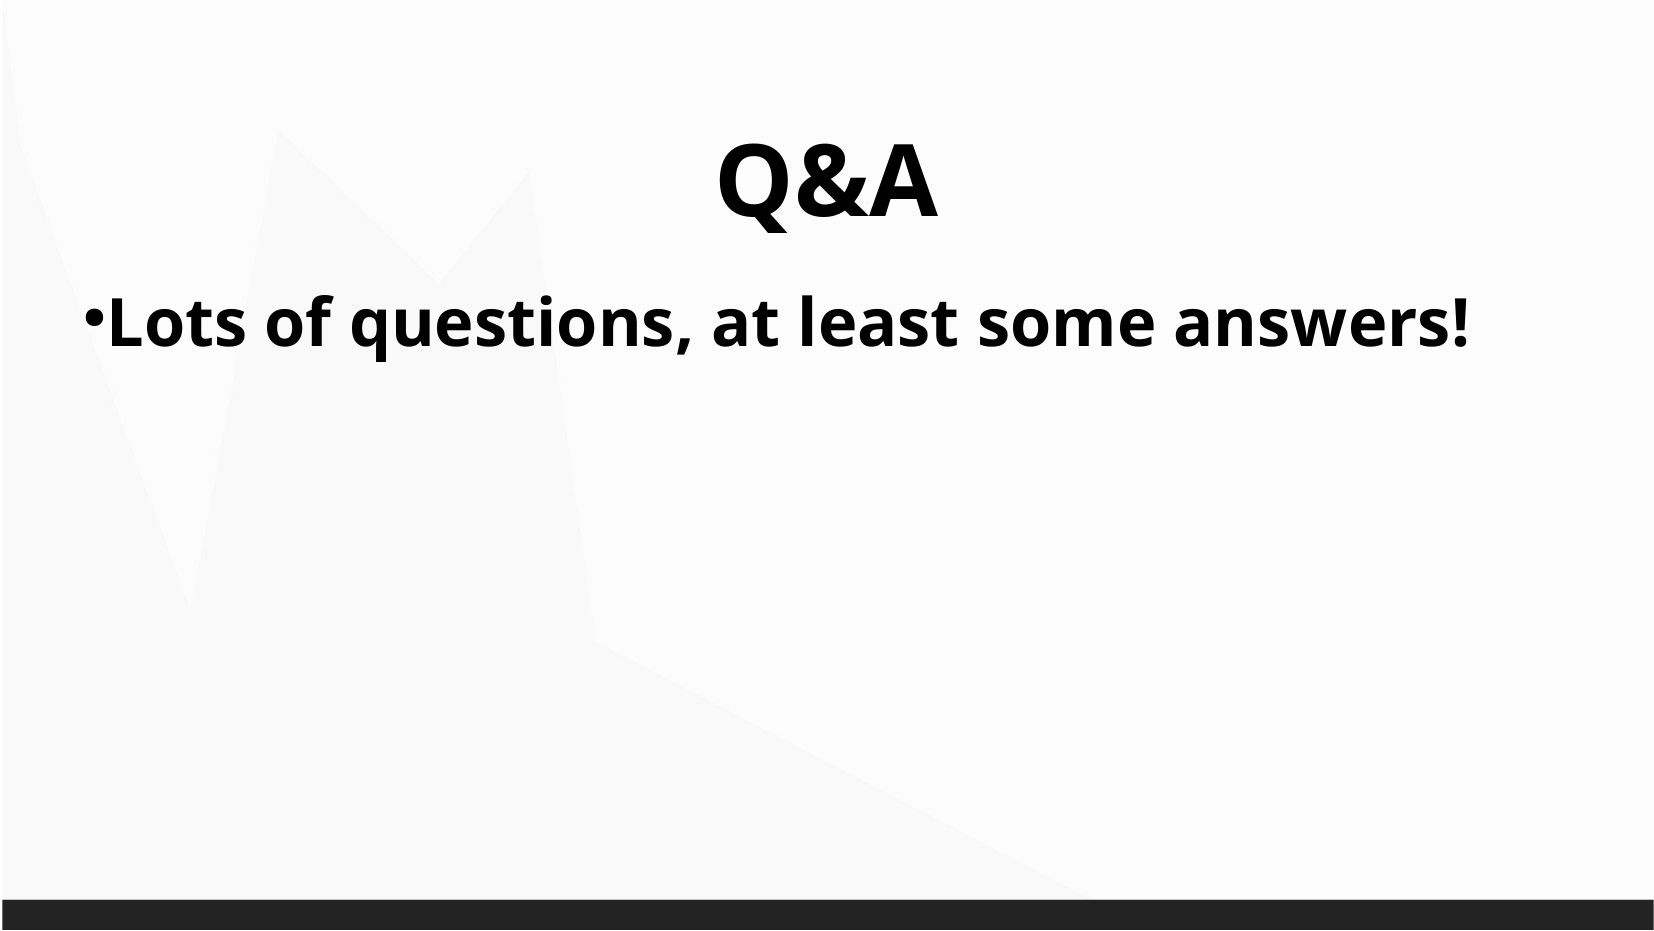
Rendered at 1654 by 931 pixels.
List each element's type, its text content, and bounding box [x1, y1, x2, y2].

title Q&A [82, 99, 1571, 255]
list Lots of questions, at least some answers! [82, 279, 1571, 820]
